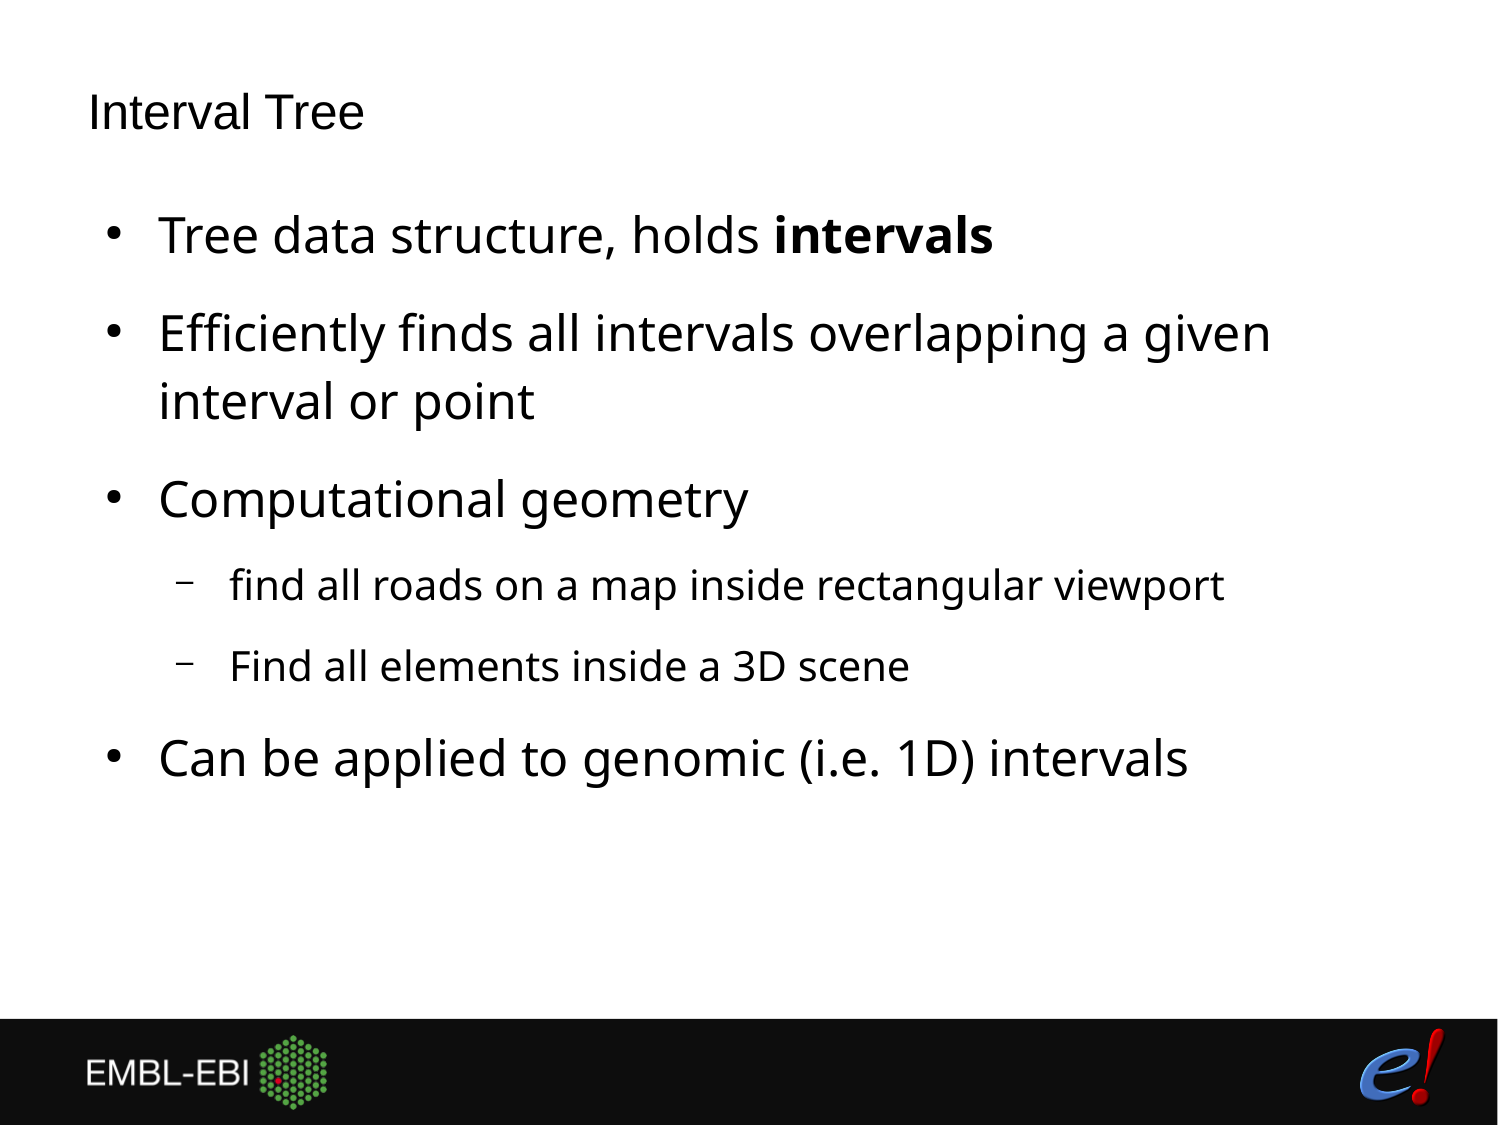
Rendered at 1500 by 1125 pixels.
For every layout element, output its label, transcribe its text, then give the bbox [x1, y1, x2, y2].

picture [1357, 1026, 1448, 1112]
picture [87, 1035, 327, 1110]
title Interval Tree [87, 50, 1425, 175]
list Tree data structure, holds intervals Efficiently finds all intervals overlapping a given interval or point Computational geometry find all roads on a map inside rectangular viewport Find all elements inside a 3D scene Can be applied to genomic (i.e. 1D) intervals [87, 200, 1425, 914]
